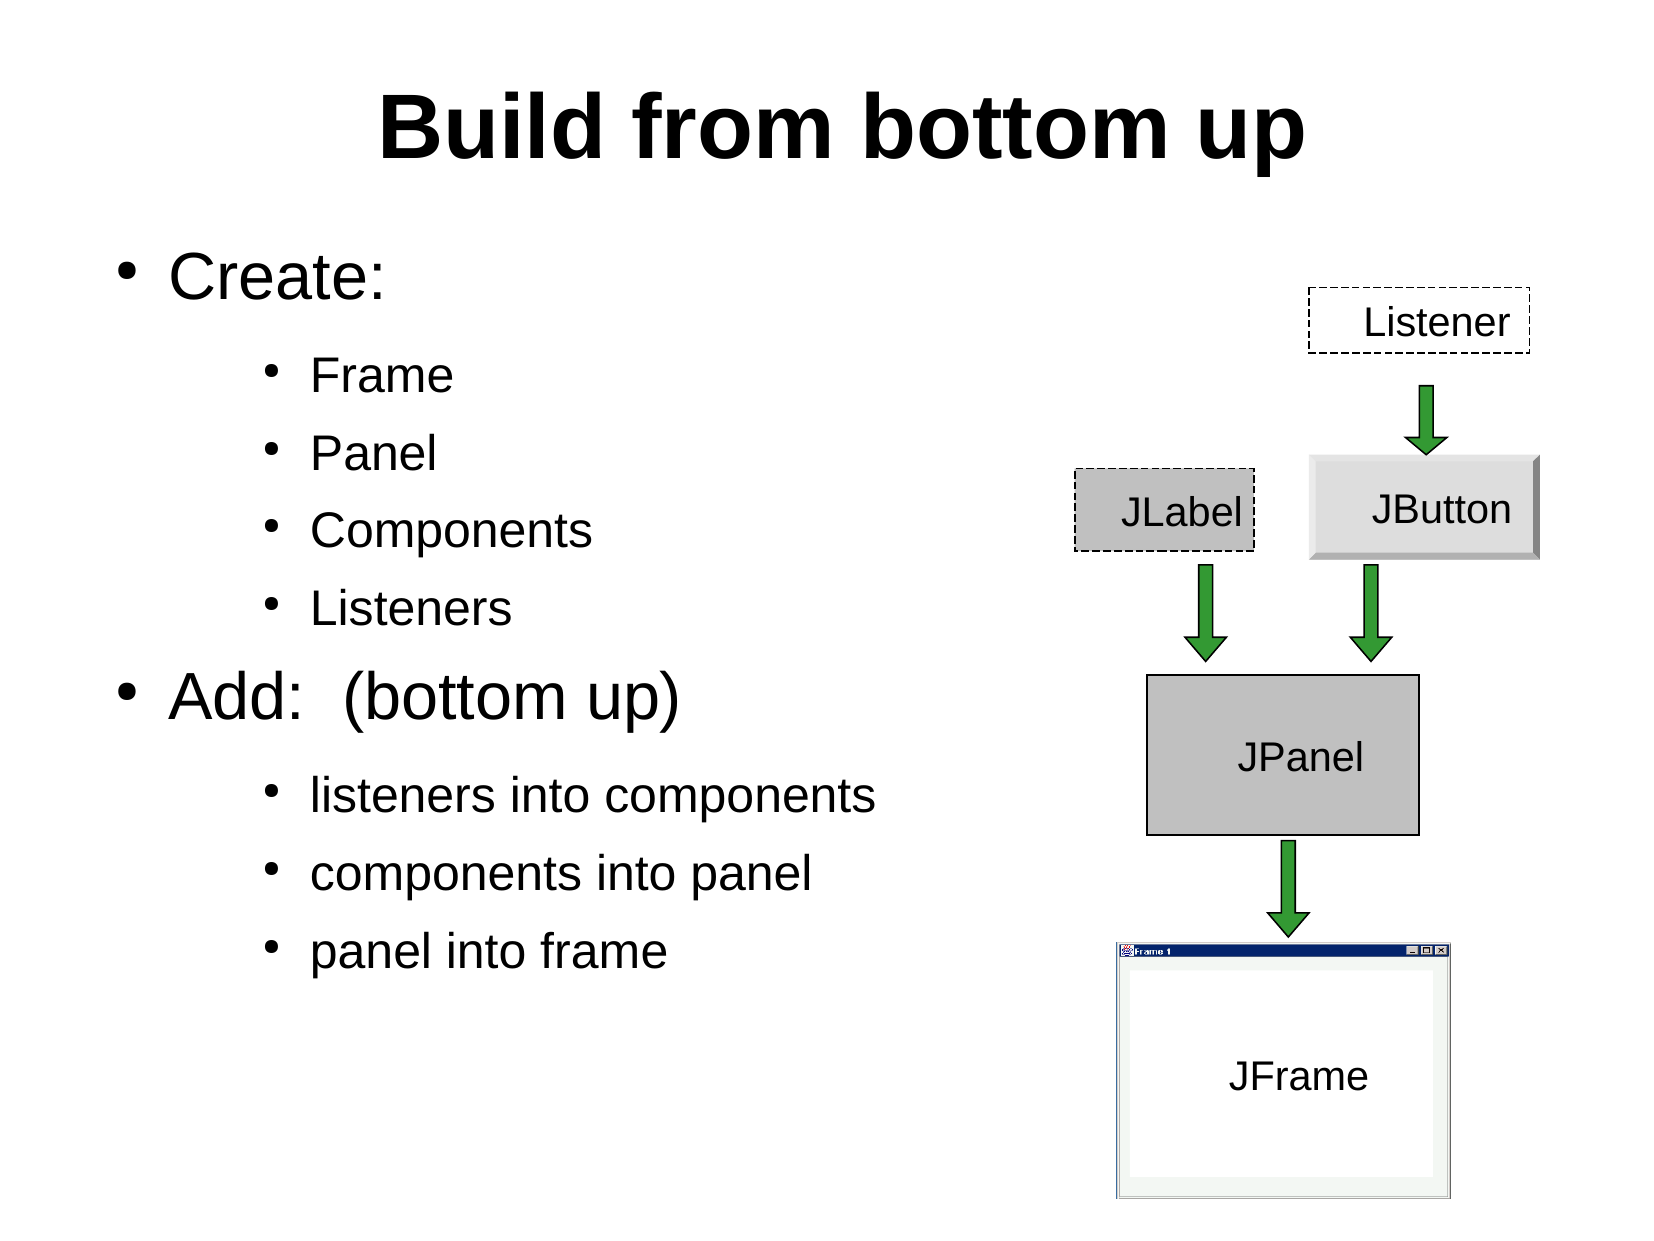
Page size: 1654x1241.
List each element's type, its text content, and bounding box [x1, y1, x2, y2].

text_box JFrame [1129, 970, 1433, 1177]
title Build from bottom up [82, 49, 1571, 196]
chart [1116, 942, 1451, 1199]
text_box [1267, 840, 1310, 938]
text_box JButton [1316, 462, 1533, 552]
text_box [1405, 385, 1447, 455]
text_box JLabel [1074, 468, 1254, 552]
text_box [1185, 564, 1227, 662]
text_box Listener [1308, 287, 1530, 353]
text_box [1350, 564, 1392, 662]
text_box JPanel [1147, 675, 1420, 836]
list Create: Frame Panel Components Listeners Add: (bottom up) listeners into components components into panel panel into frame [82, 225, 1538, 1186]
